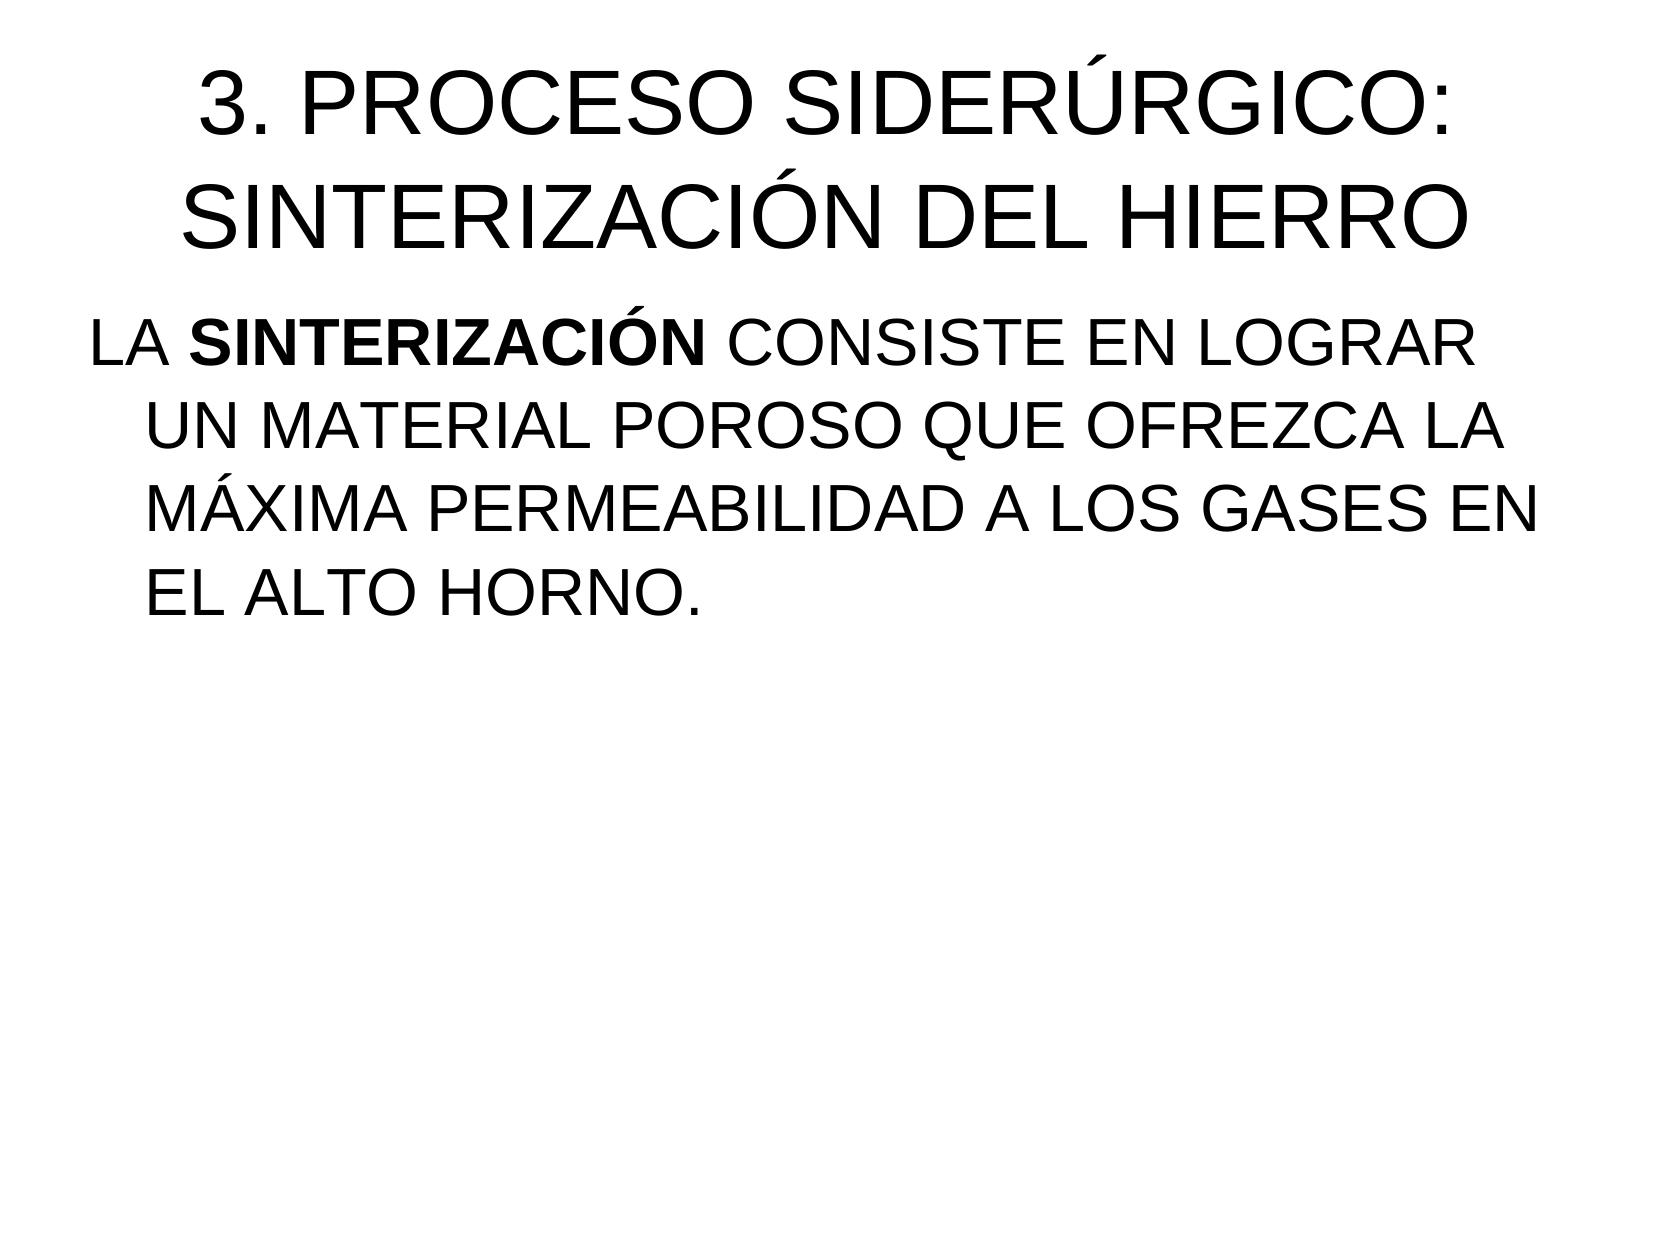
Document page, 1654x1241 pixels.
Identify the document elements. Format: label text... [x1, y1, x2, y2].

title 3. PROCESO SIDERÚRGICO: SINTERIZACIÓN DEL HIERRO [82, 38, 1571, 268]
list LA SINTERIZACIÓN CONSISTE EN LOGRAR UN MATERIAL POROSO QUE OFREZCA LA MÁXIMA PERMEABILIDAD A LOS GASES EN EL ALTO HORNO. [88, 295, 1577, 1114]
